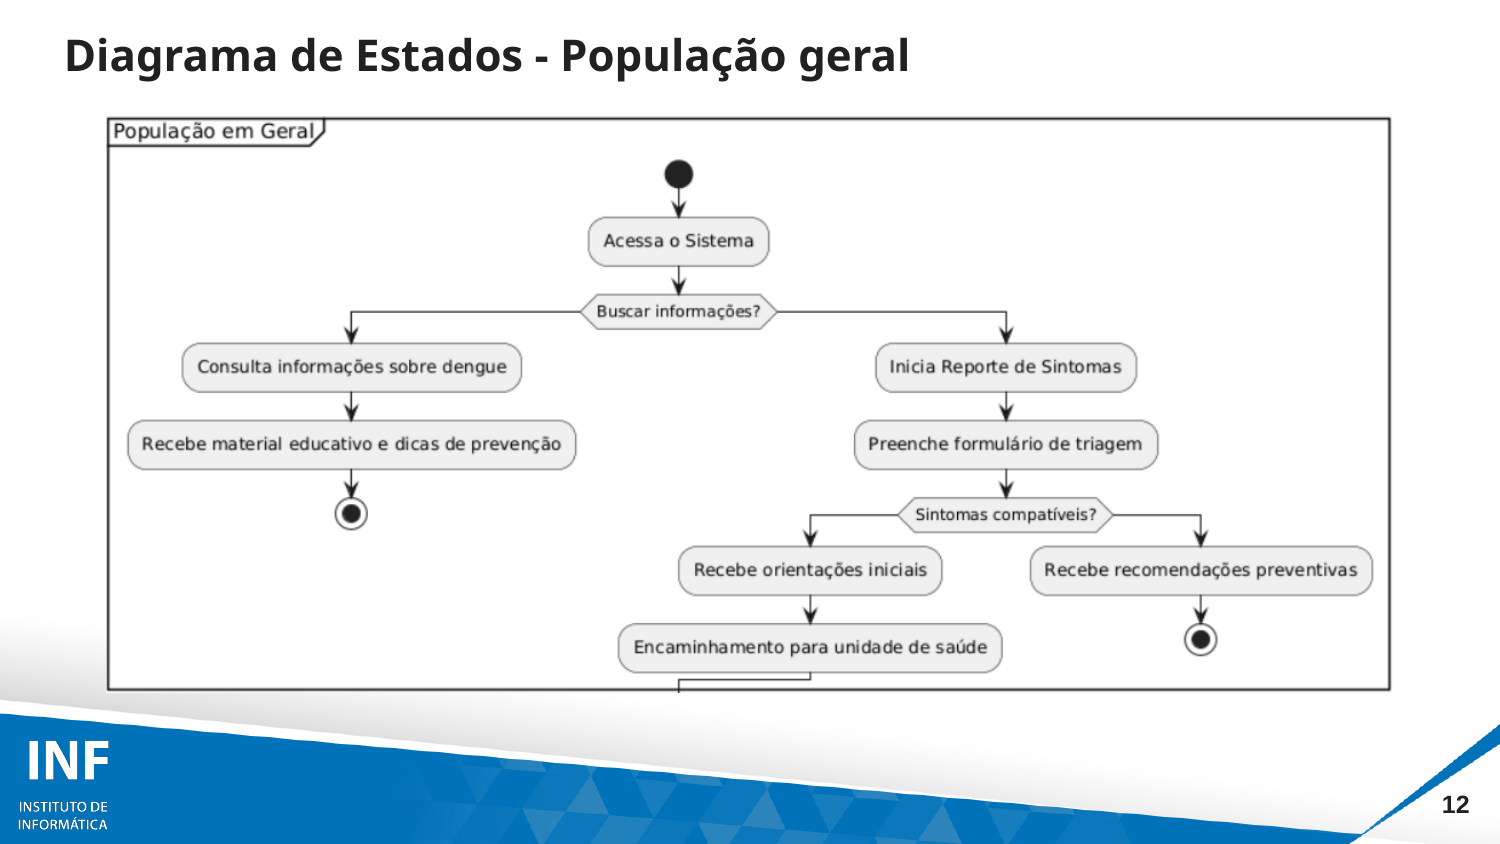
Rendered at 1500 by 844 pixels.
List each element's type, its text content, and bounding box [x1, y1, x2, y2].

picture [0, 0, 1500, 844]
title Diagrama de Estados - População geral [48, 12, 1439, 89]
slide_number <number> [1394, 771, 1485, 837]
